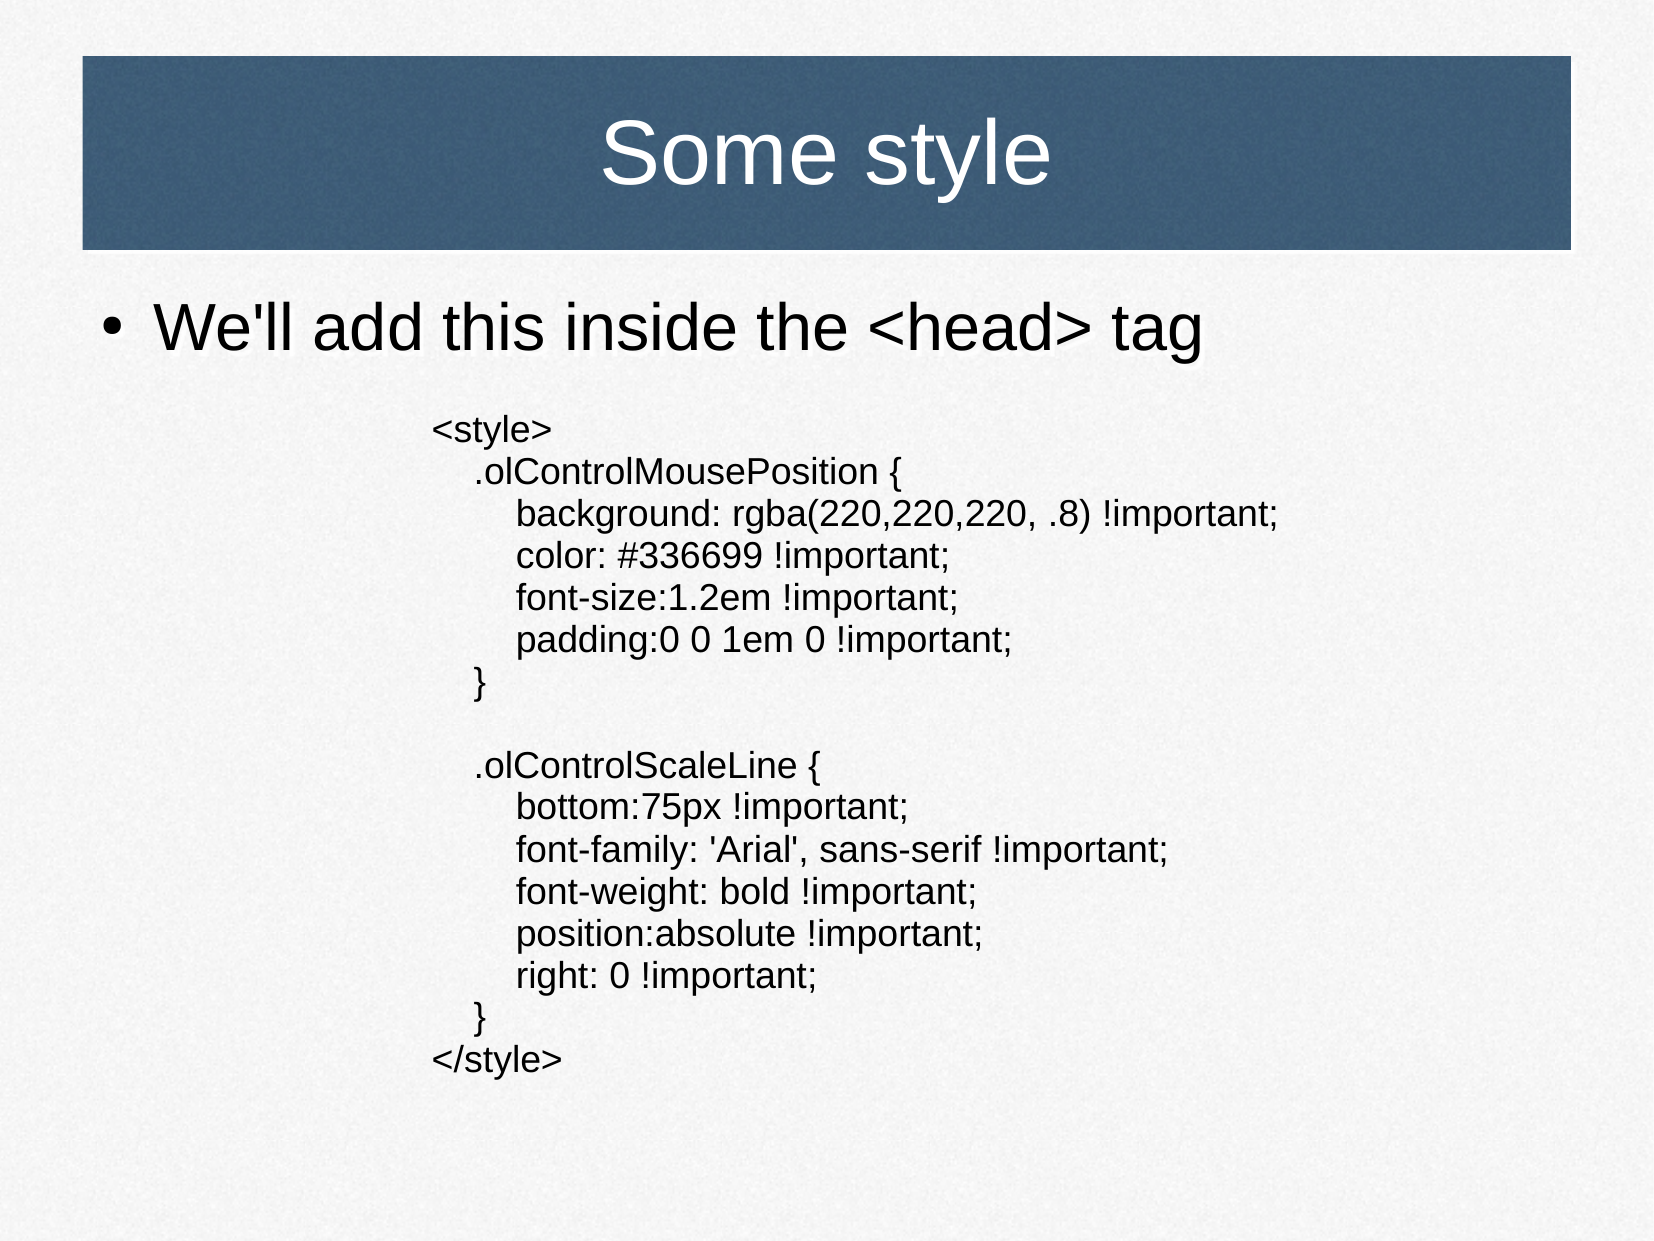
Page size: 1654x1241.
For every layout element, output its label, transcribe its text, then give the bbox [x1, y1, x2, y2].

title Some style [82, 56, 1571, 250]
list We'll add this inside the <head> tag [82, 290, 1571, 1109]
picture [0, 0, 1654, 1241]
text_box <style> .olControlMousePosition { background: rgba(220,220,220, .8) !important; color: #336699 !important; font-size:1.2em !important; padding:0 0 1em 0 !important; } .olControlScaleLine { bottom:75px !important; font-family: 'Arial', sans-serif !important; font-weight: bold !important; position:absolute !important; right: 0 !important; } </style> [375, 400, 1295, 1088]
